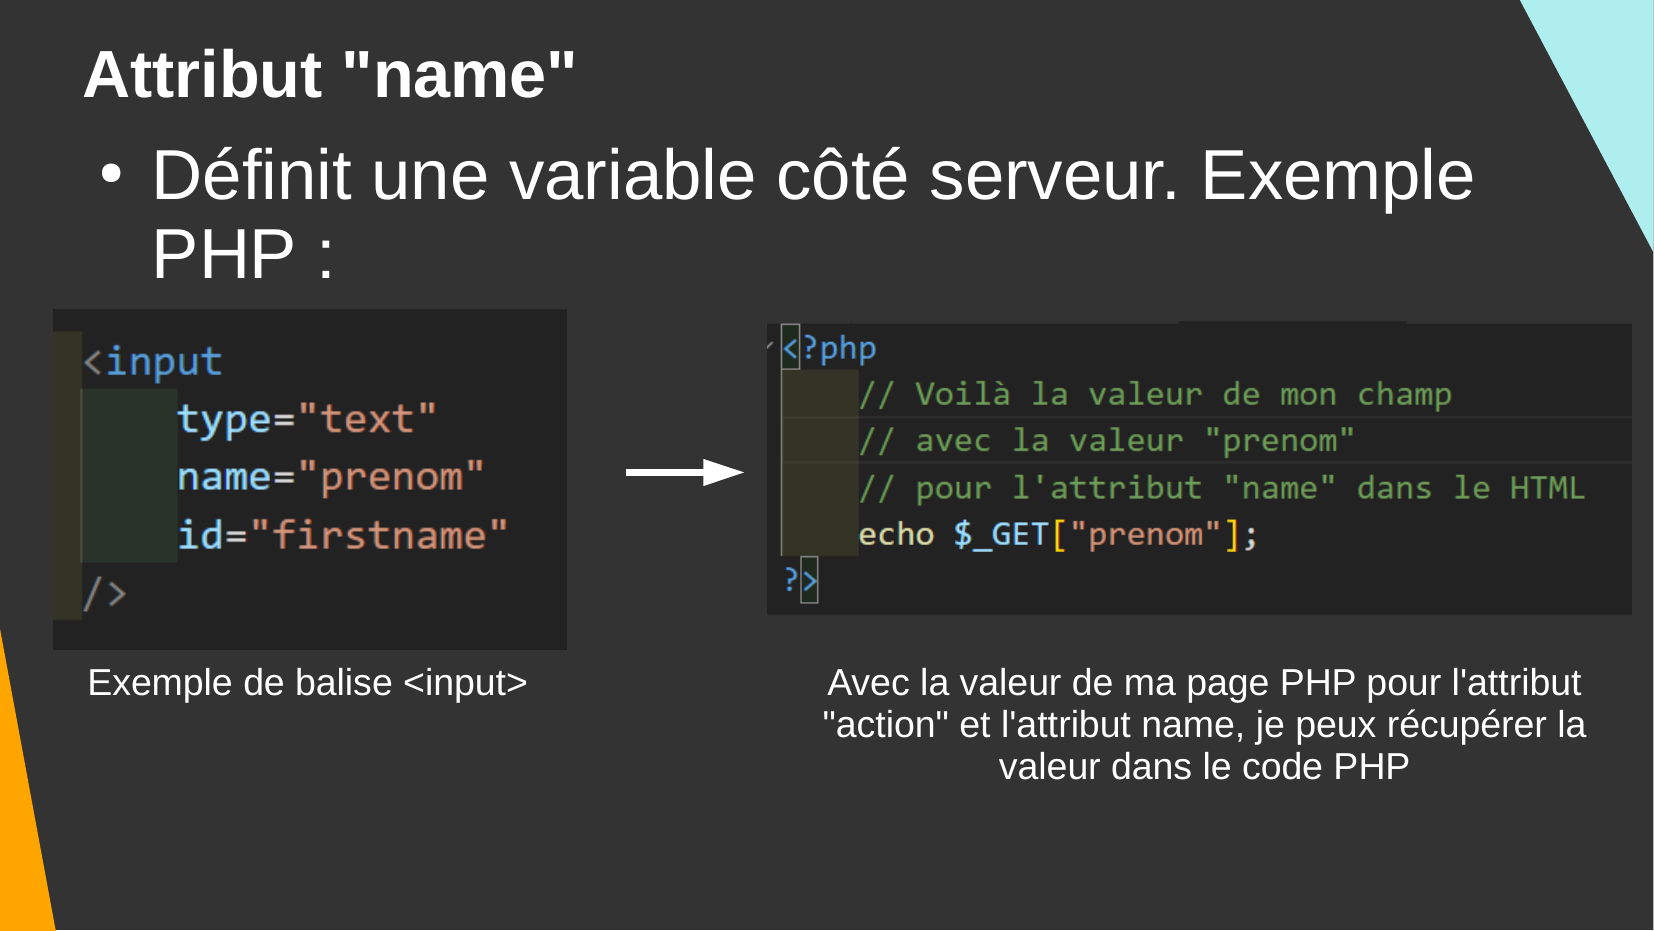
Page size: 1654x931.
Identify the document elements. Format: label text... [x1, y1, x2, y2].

list Définit une variable côté serveur. Exemple PHP : [80, 135, 1605, 308]
picture [53, 309, 567, 650]
title Exemple de balise <input> [59, 661, 567, 709]
title Attribut "name" [82, 37, 1571, 114]
title Avec la valeur de ma page PHP pour l'attribut "action" et l'attribut name, je peux récupérer la valeur dans le code PHP [791, 661, 1619, 804]
picture [767, 321, 1632, 615]
text_box [0, 628, 56, 931]
text_box [1519, 0, 1654, 254]
